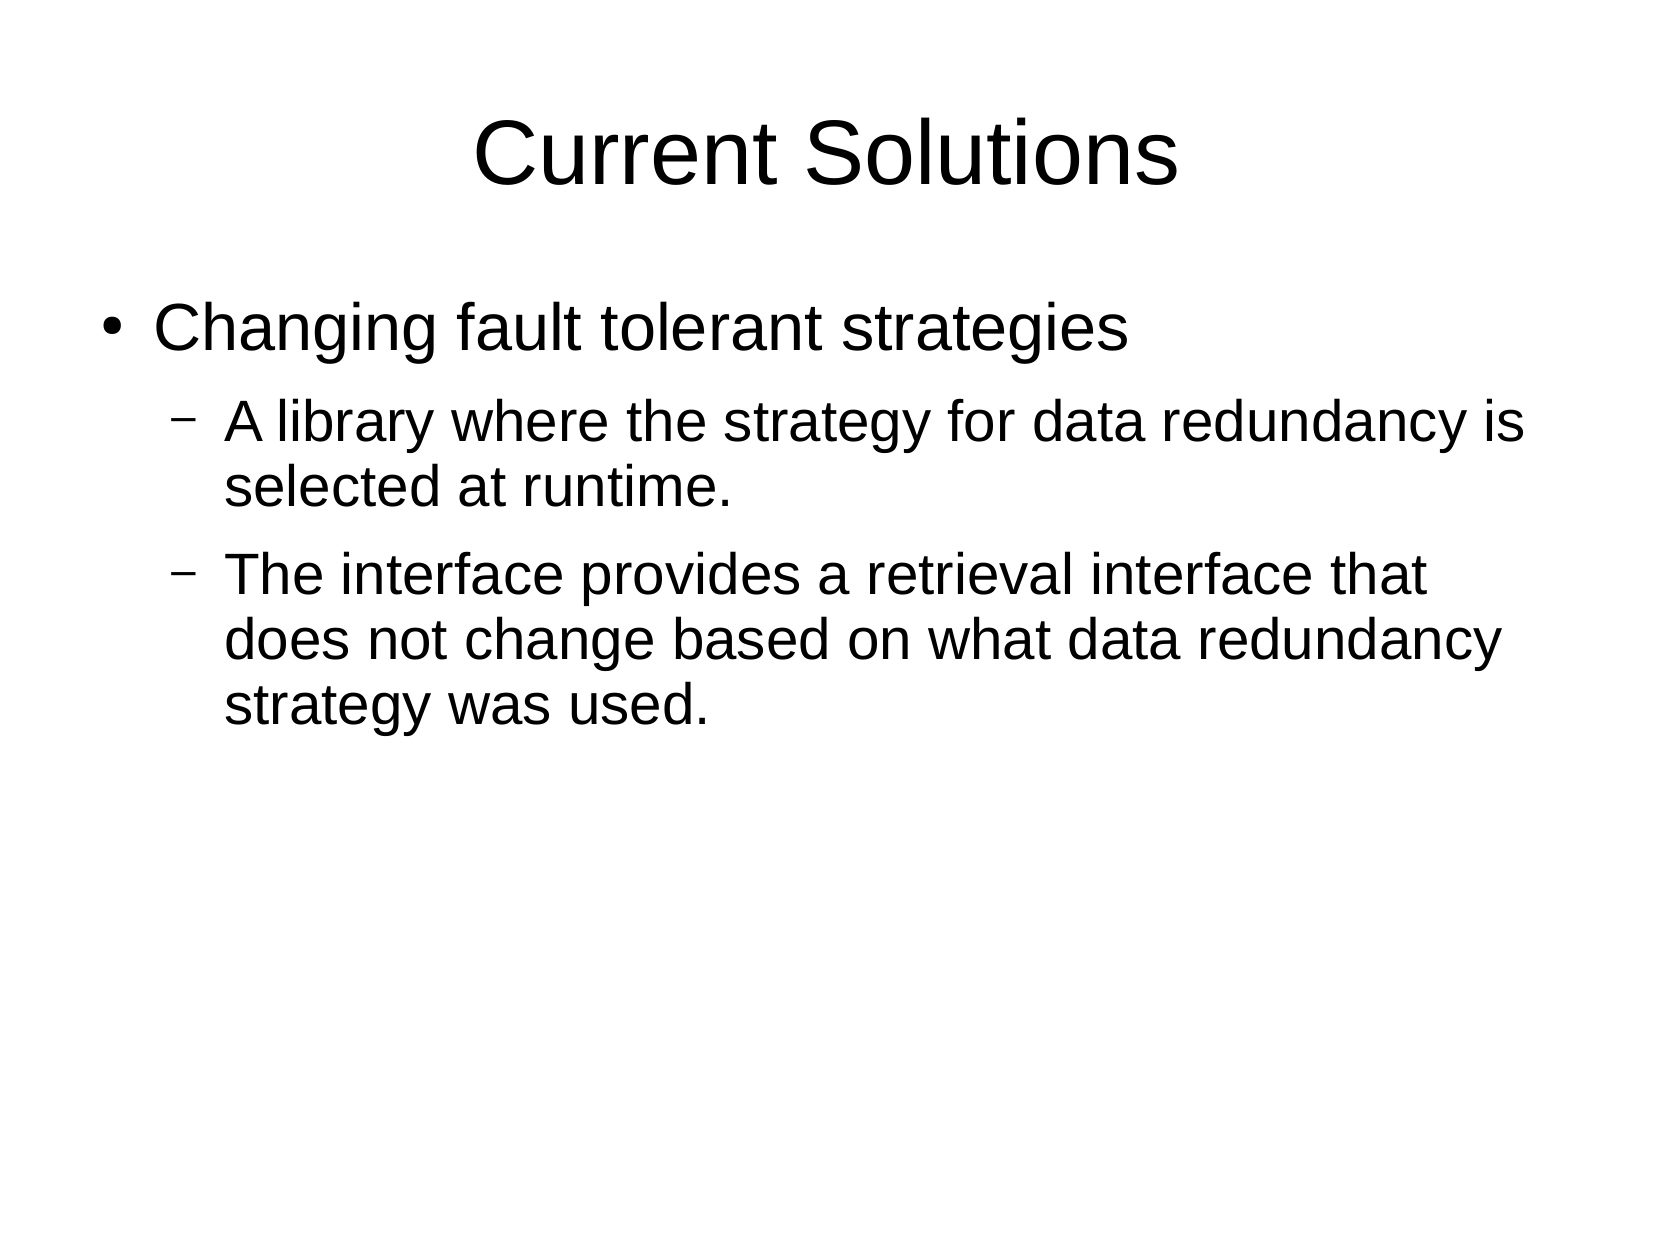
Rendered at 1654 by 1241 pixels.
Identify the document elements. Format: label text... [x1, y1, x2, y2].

list Changing fault tolerant strategies A library where the strategy for data redundancy is selected at runtime. The interface provides a retrieval interface that does not change based on what data redundancy strategy was used. [82, 290, 1571, 1010]
title Current Solutions [82, 49, 1571, 257]
